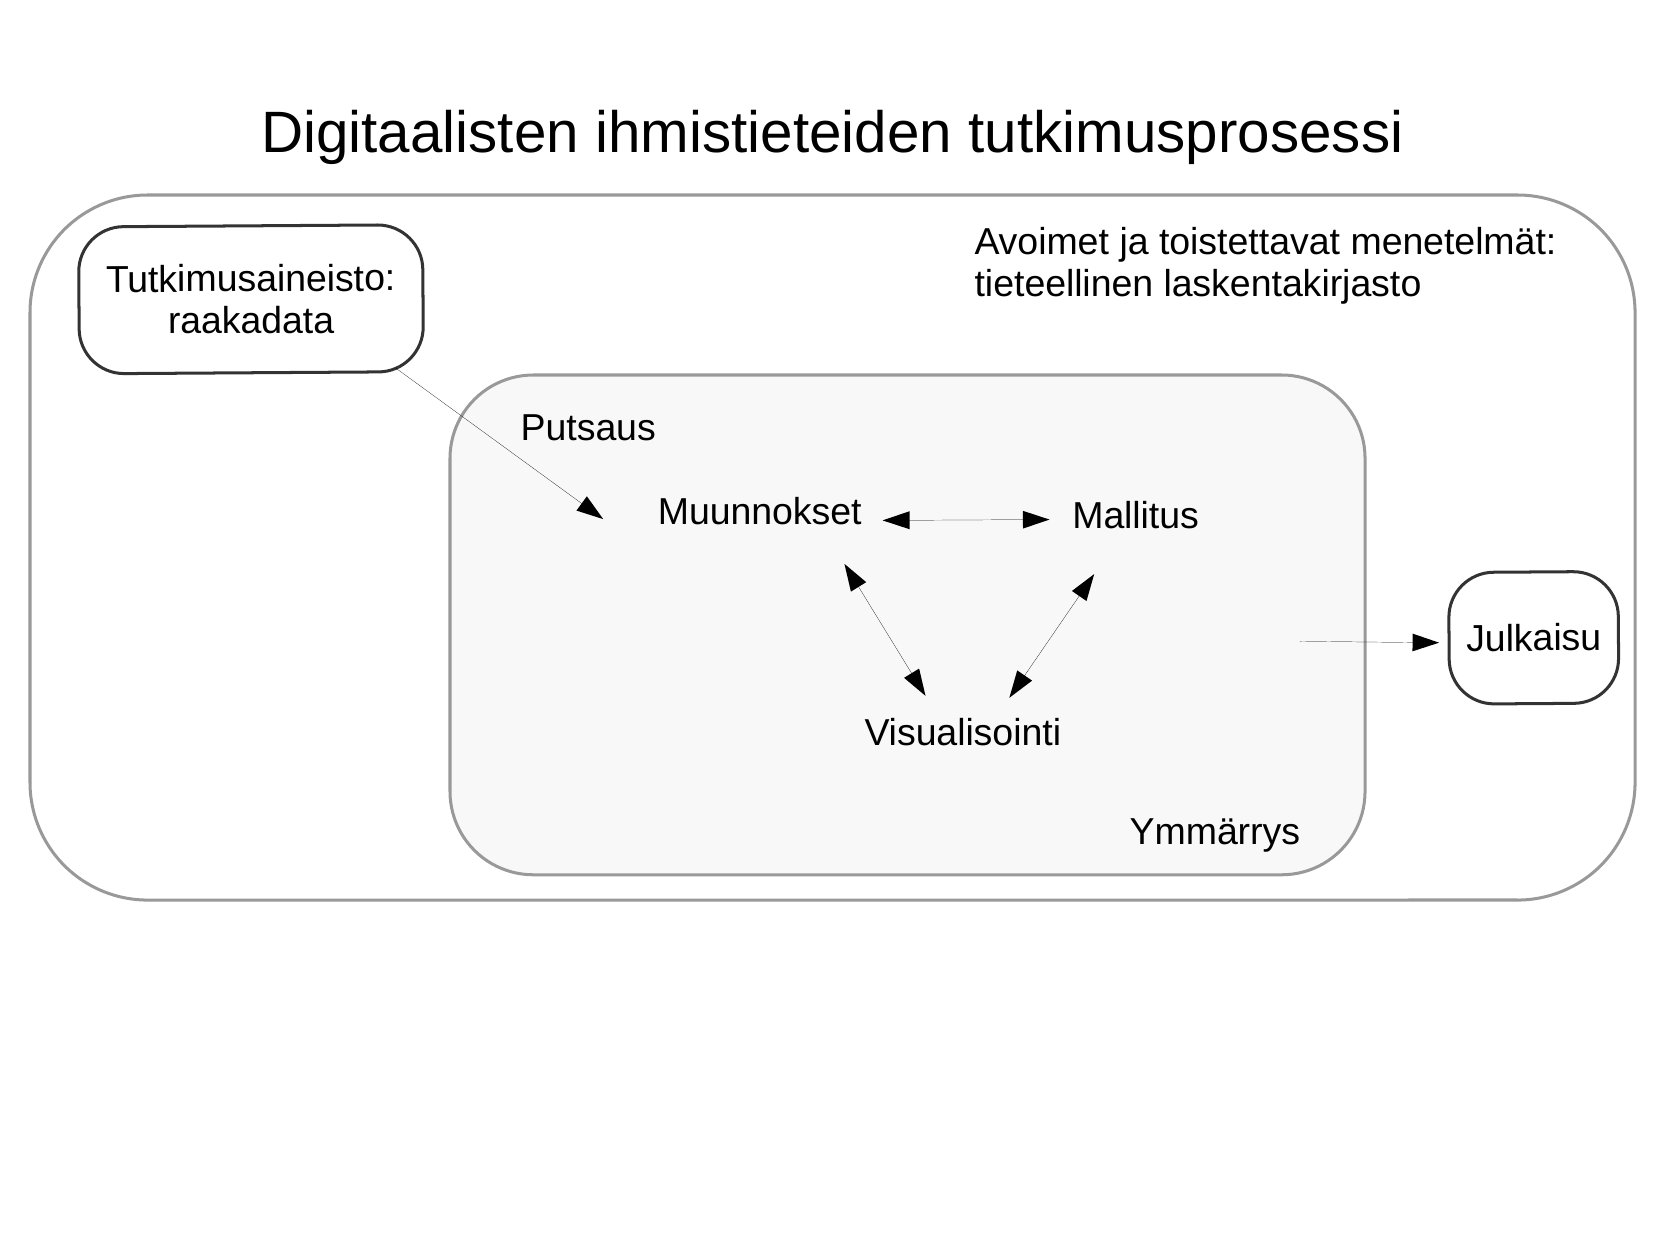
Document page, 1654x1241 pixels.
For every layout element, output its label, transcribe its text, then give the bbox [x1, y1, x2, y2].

text_box Tutkimusaineisto: raakadata [78, 224, 424, 374]
text_box Muunnokset [654, 490, 866, 533]
text_box [30, 195, 1636, 901]
text_box Ymmärrys [1110, 810, 1321, 853]
text_box Mallitus [1049, 494, 1223, 537]
title Digitaalisten ihmistieteiden tutkimusprosessi [75, 87, 1591, 178]
text_box Julkaisu [1448, 571, 1619, 705]
text_box Putsaus [503, 405, 673, 451]
text_box Visualisointi [857, 711, 1068, 754]
text_box Avoimet ja toistettavat menetelmät: tieteellinen laskentakirjasto [974, 212, 1569, 312]
